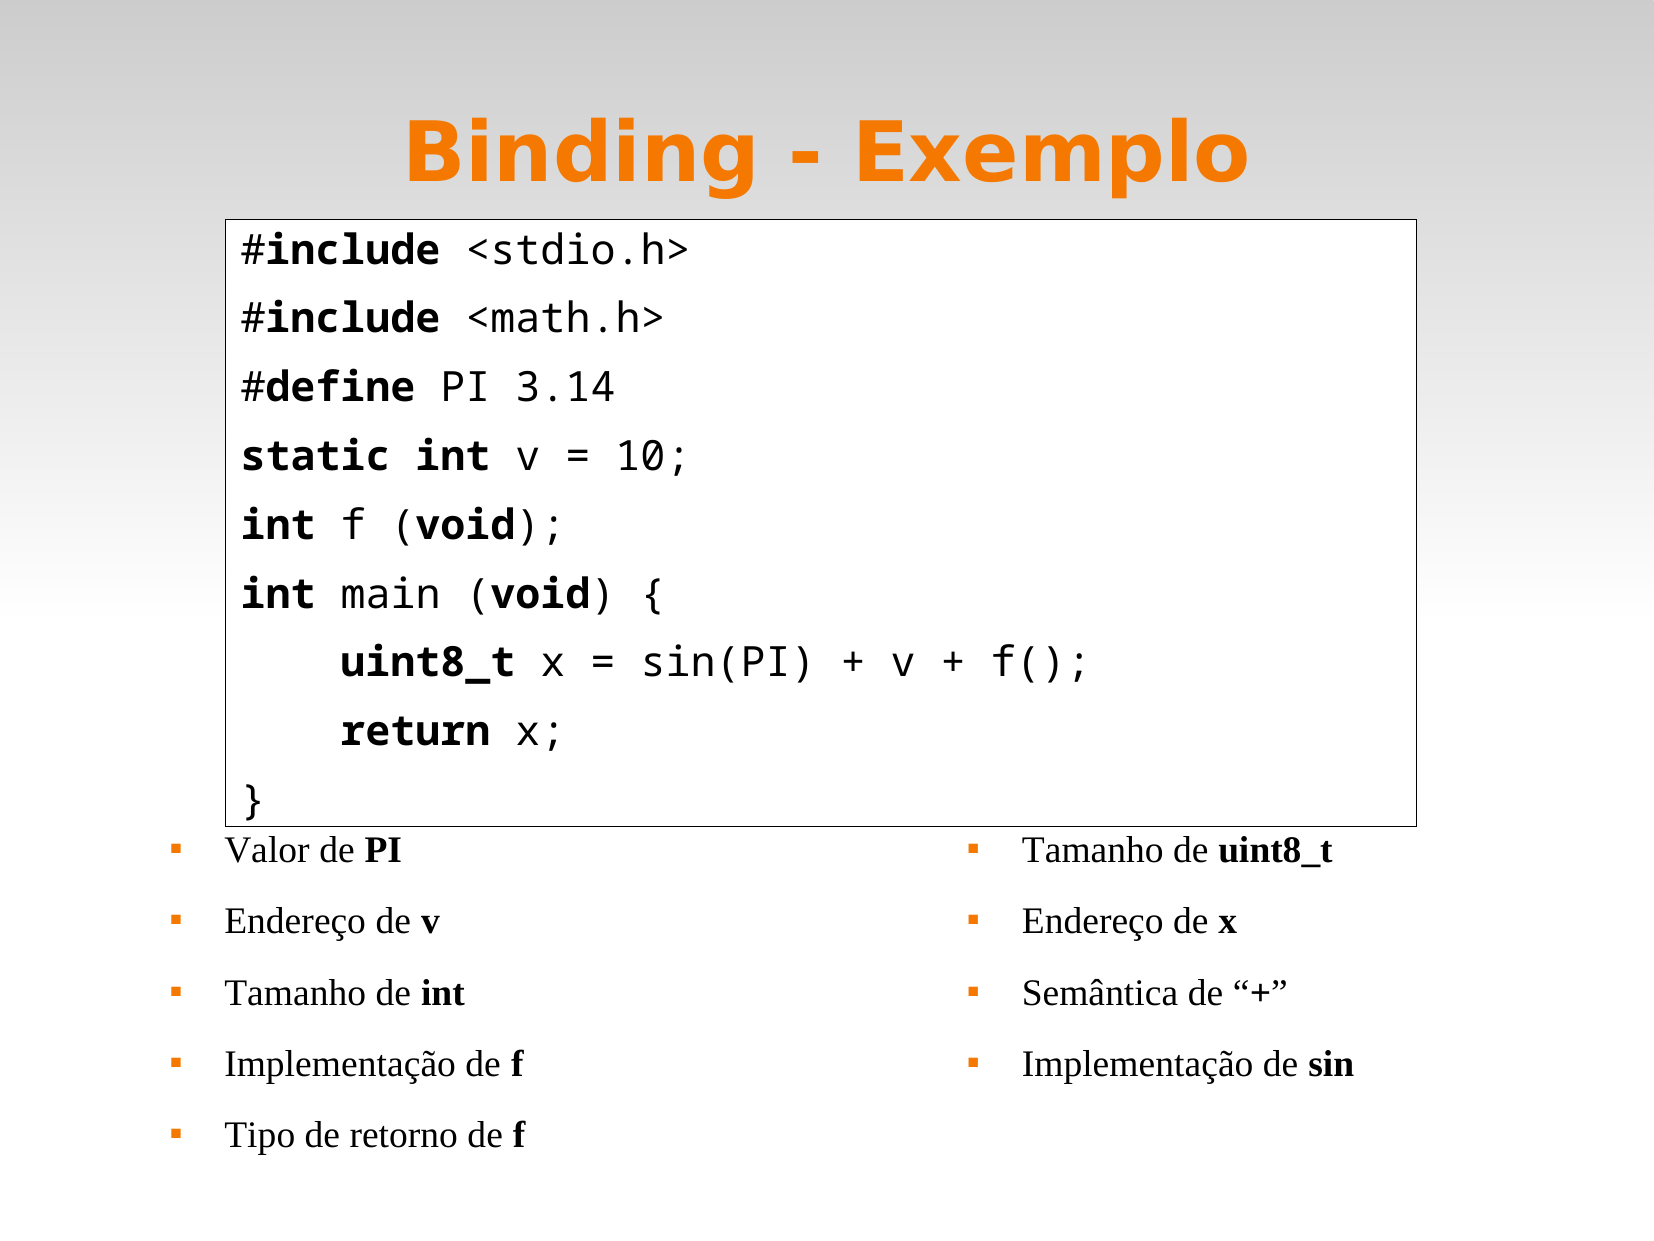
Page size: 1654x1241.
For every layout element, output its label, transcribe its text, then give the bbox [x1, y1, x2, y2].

text_box #include <stdio.h> #include <math.h> #define PI 3.14 static int v = 10; int f (void); int main (void) { uint8_t x = sin(PI) + v + f(); return x; } [225, 234, 1417, 812]
title Binding - Exemplo [82, 49, 1571, 257]
list Valor de PI Endereço de v Tamanho de int Implementação de f Tipo de retorno de f [82, 829, 823, 1241]
list Tamanho de uint8_t Endereço de x Semântica de “+” Implementação de sin [880, 829, 1474, 1241]
